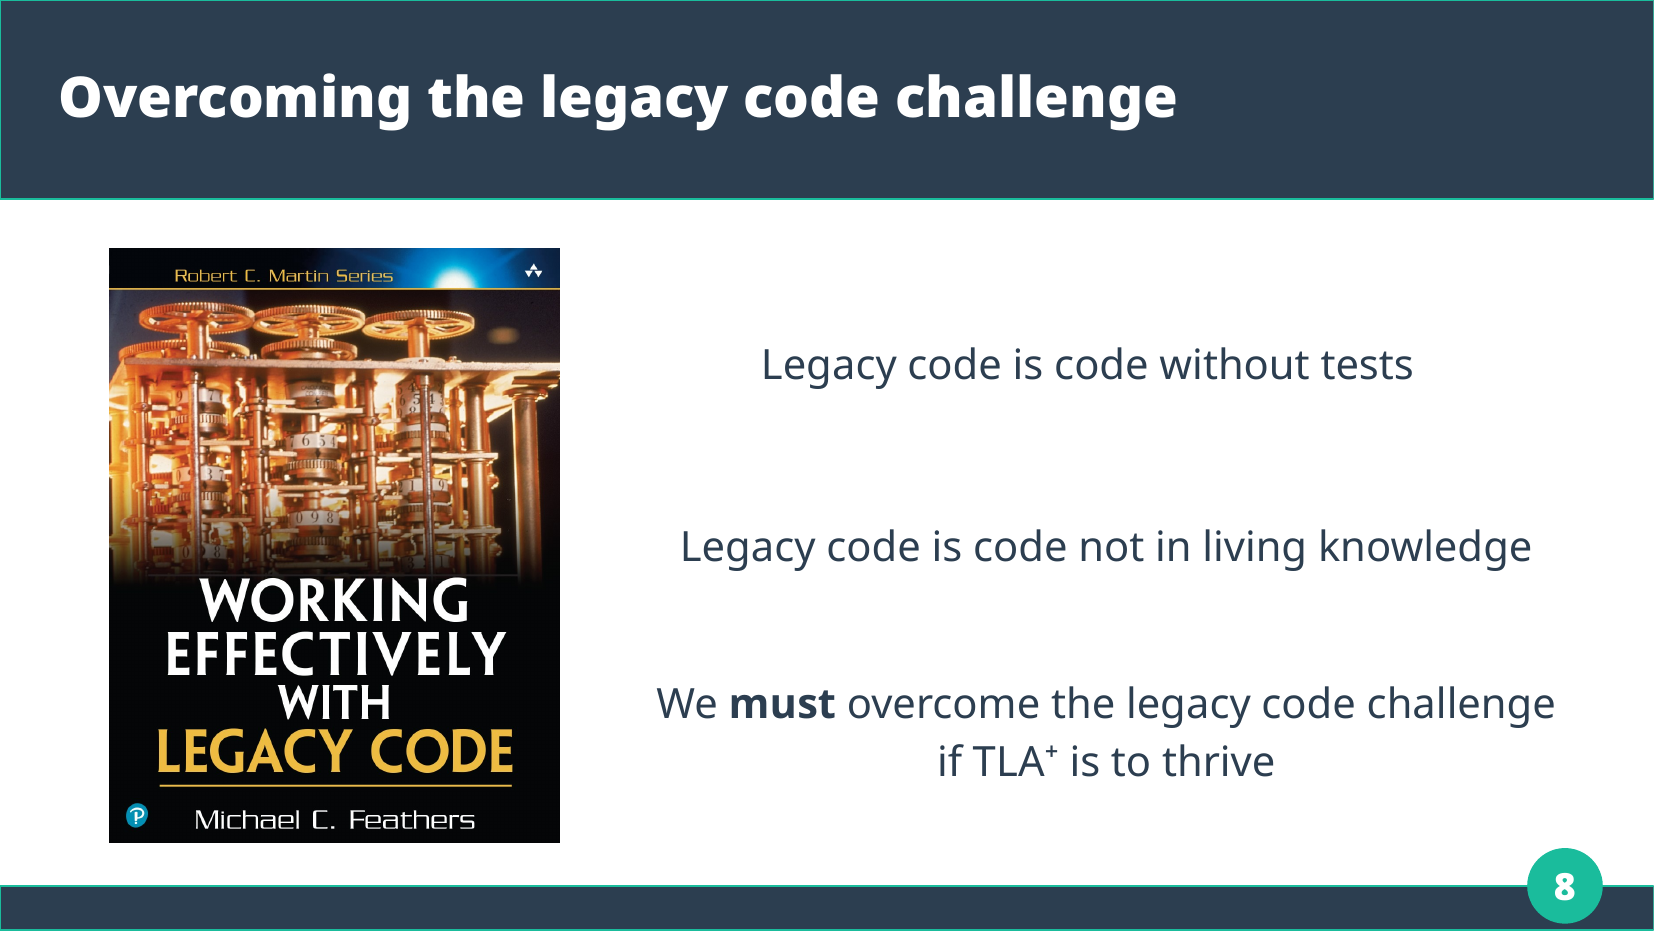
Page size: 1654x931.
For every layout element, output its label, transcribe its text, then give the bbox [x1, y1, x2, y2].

text_box Legacy code is code without tests [600, 250, 1576, 469]
text_box Legacy code is code not in living knowledge [600, 469, 1613, 620]
title Overcoming the legacy code challenge [59, 37, 1595, 156]
text_box We must overcome the legacy code challenge if TLA⁺ is to thrive [637, 675, 1576, 788]
picture [109, 248, 560, 843]
